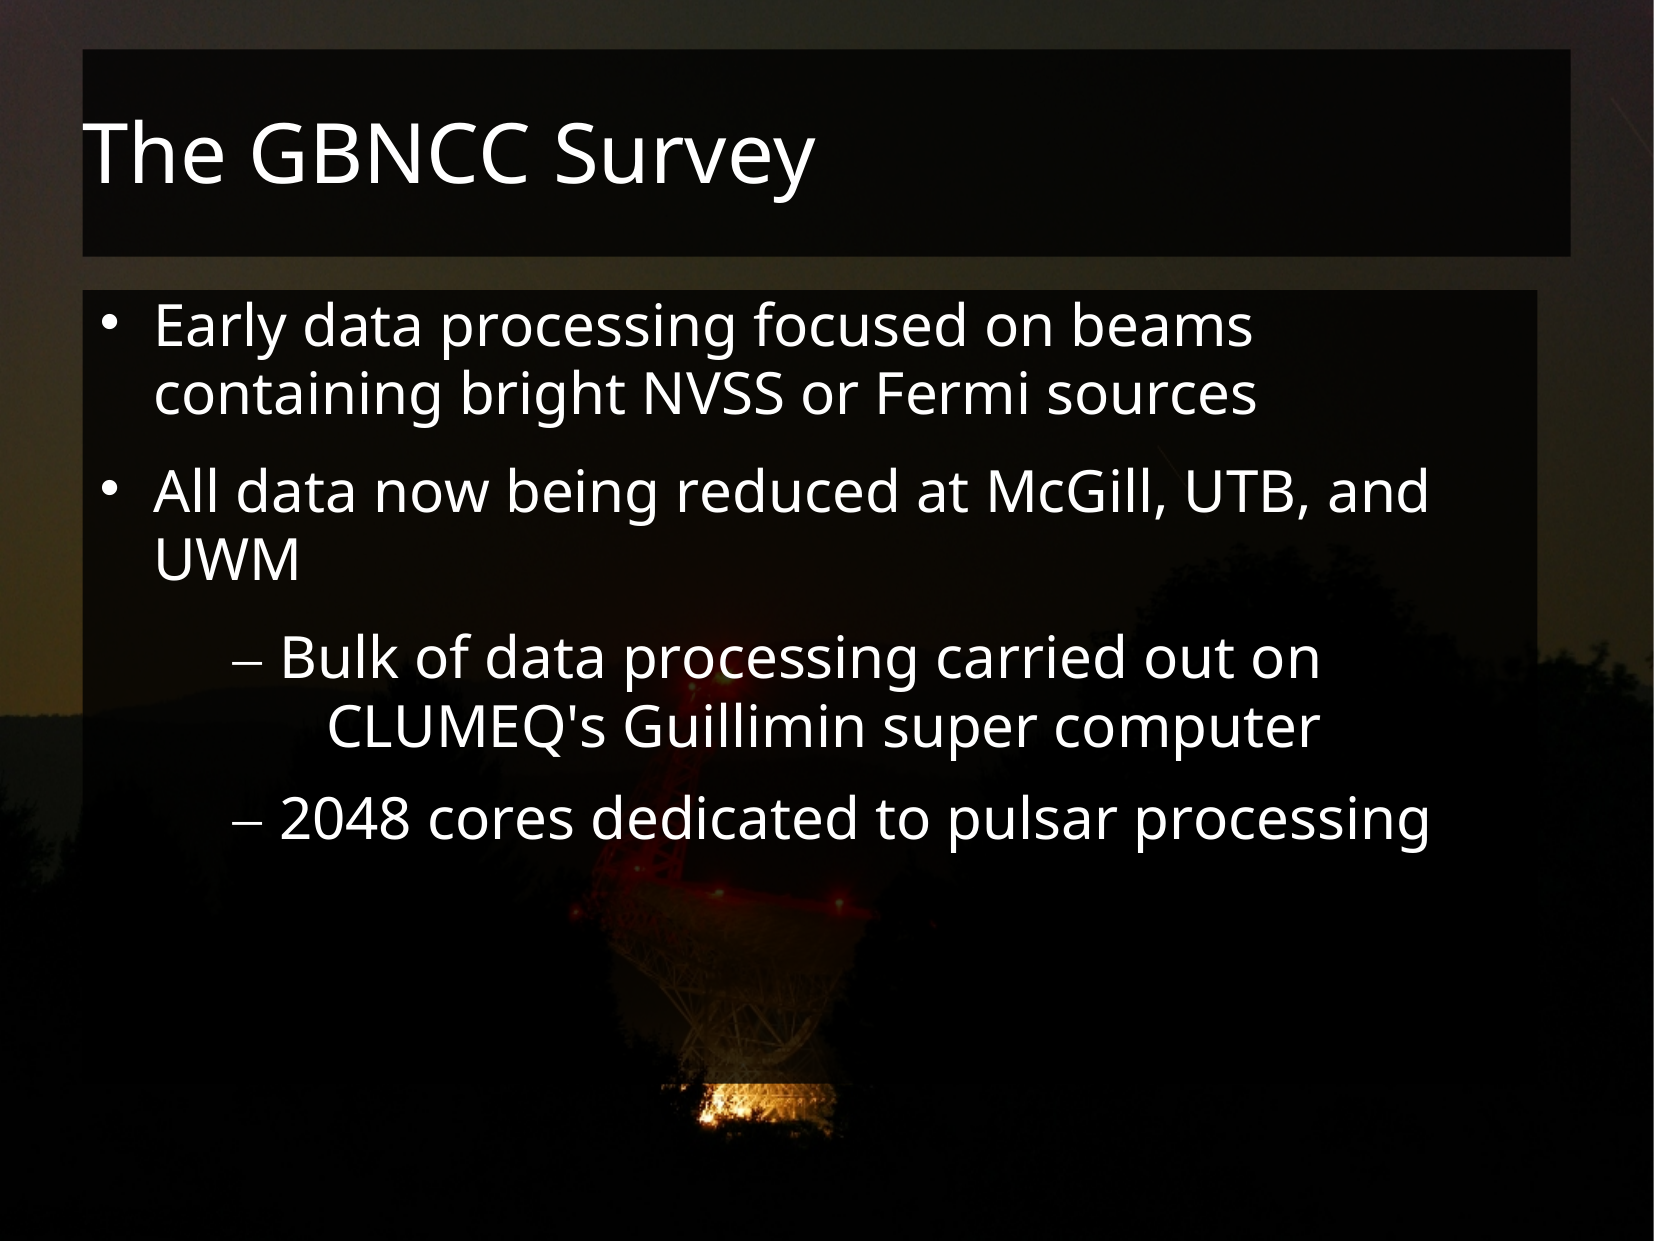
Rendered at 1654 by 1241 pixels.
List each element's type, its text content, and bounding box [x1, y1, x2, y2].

list Early data processing focused on beams containing bright NVSS or Fermi sources All data now being reduced at McGill, UTB, and UWM Bulk of data processing carried out on CLUMEQ's Guillimin super computer 2048 cores dedicated to pulsar processing [82, 290, 1538, 1084]
picture [0, 0, 1654, 1241]
title The GBNCC Survey [82, 49, 1571, 257]
